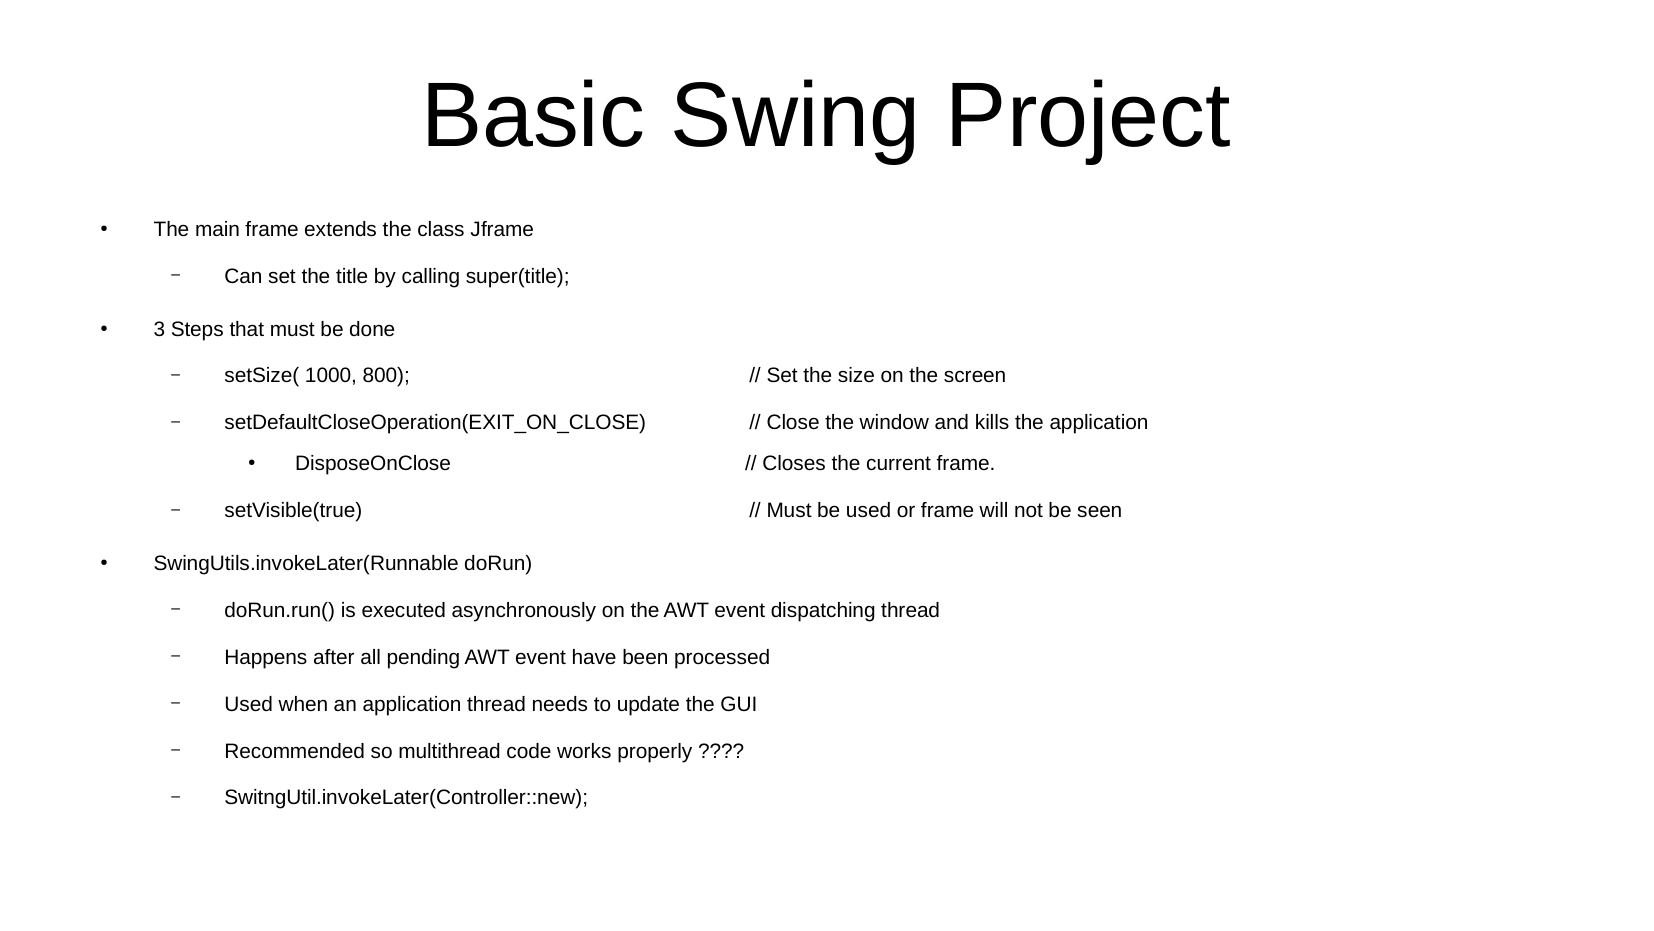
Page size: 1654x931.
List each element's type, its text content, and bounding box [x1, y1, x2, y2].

list The main frame extends the class Jframe Can set the title by calling super(title); 3 Steps that must be done setSize( 1000, 800); // Set the size on the screen setDefaultCloseOperation(EXIT_ON_CLOSE) // Close the window and kills the application DisposeOnClose // Closes the current frame. setVisible(true) // Must be used or frame will not be seen SwingUtils.invokeLater(Runnable doRun) doRun.run() is executed asynchronously on the AWT event dispatching thread Happens after all pending AWT event have been processed Used when an application thread needs to update the GUI Recommended so multithread code works properly ???? SwitngUtil.invokeLater(Controller::new); [82, 217, 1636, 916]
title Basic Swing Project [82, 37, 1571, 193]
